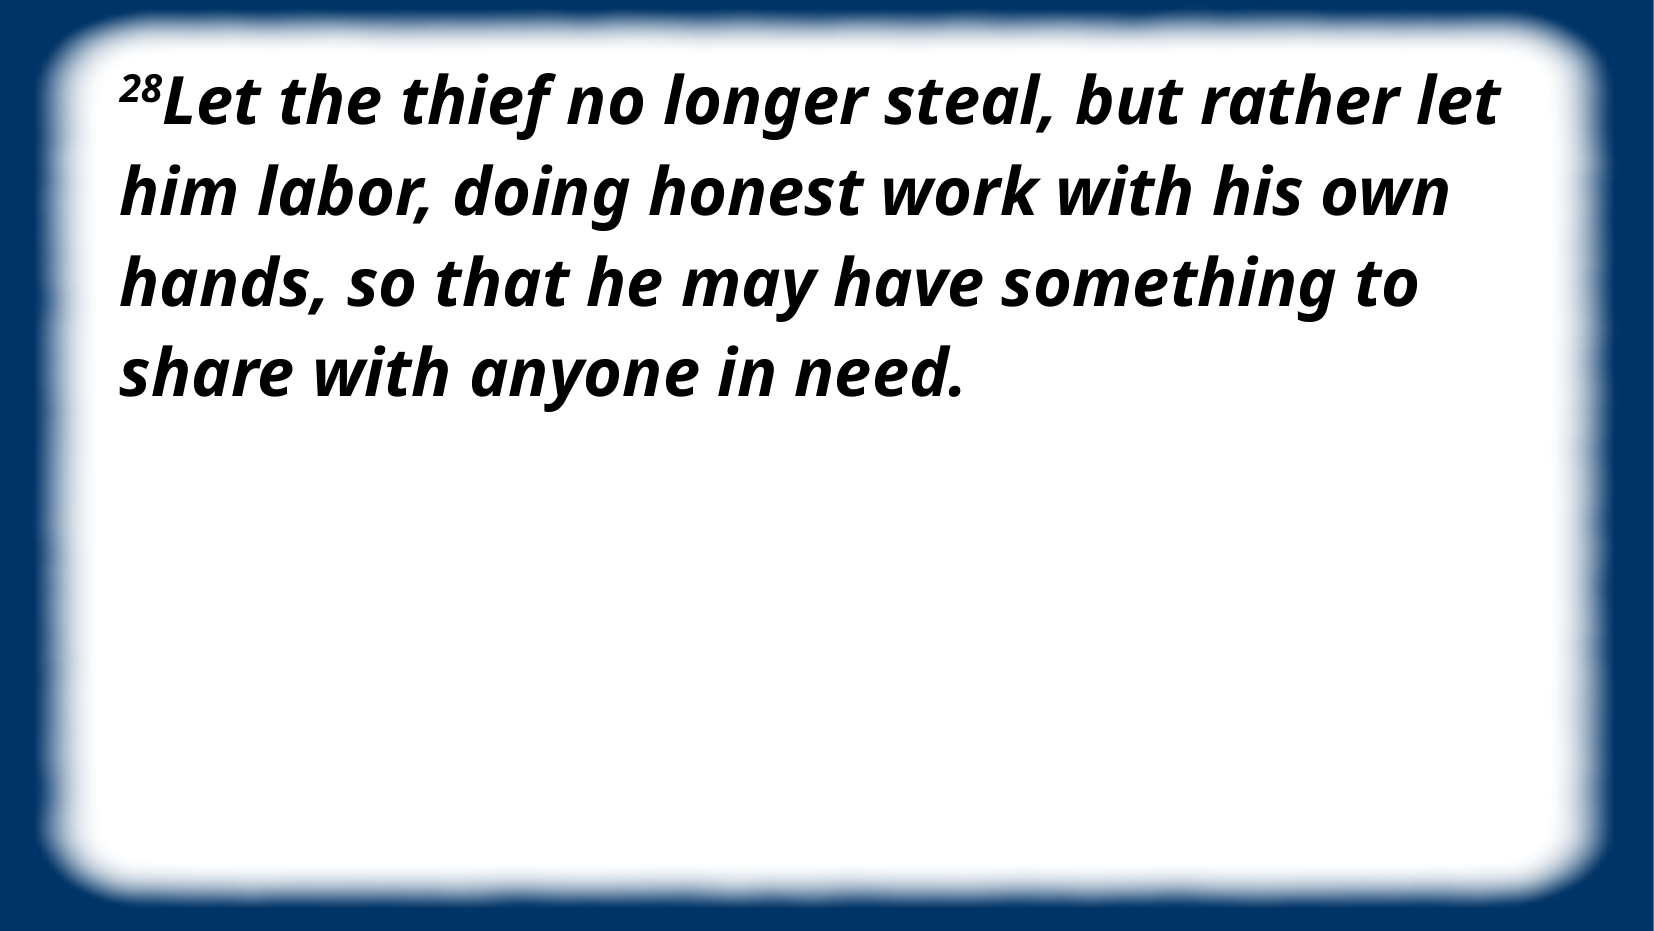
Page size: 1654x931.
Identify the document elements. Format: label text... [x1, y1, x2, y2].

picture [0, 0, 1654, 931]
text_box 28Let the thief no longer steal, but rather let him labor, doing honest work with his own hands, so that he may have something to share with anyone in need. [105, 45, 1546, 416]
